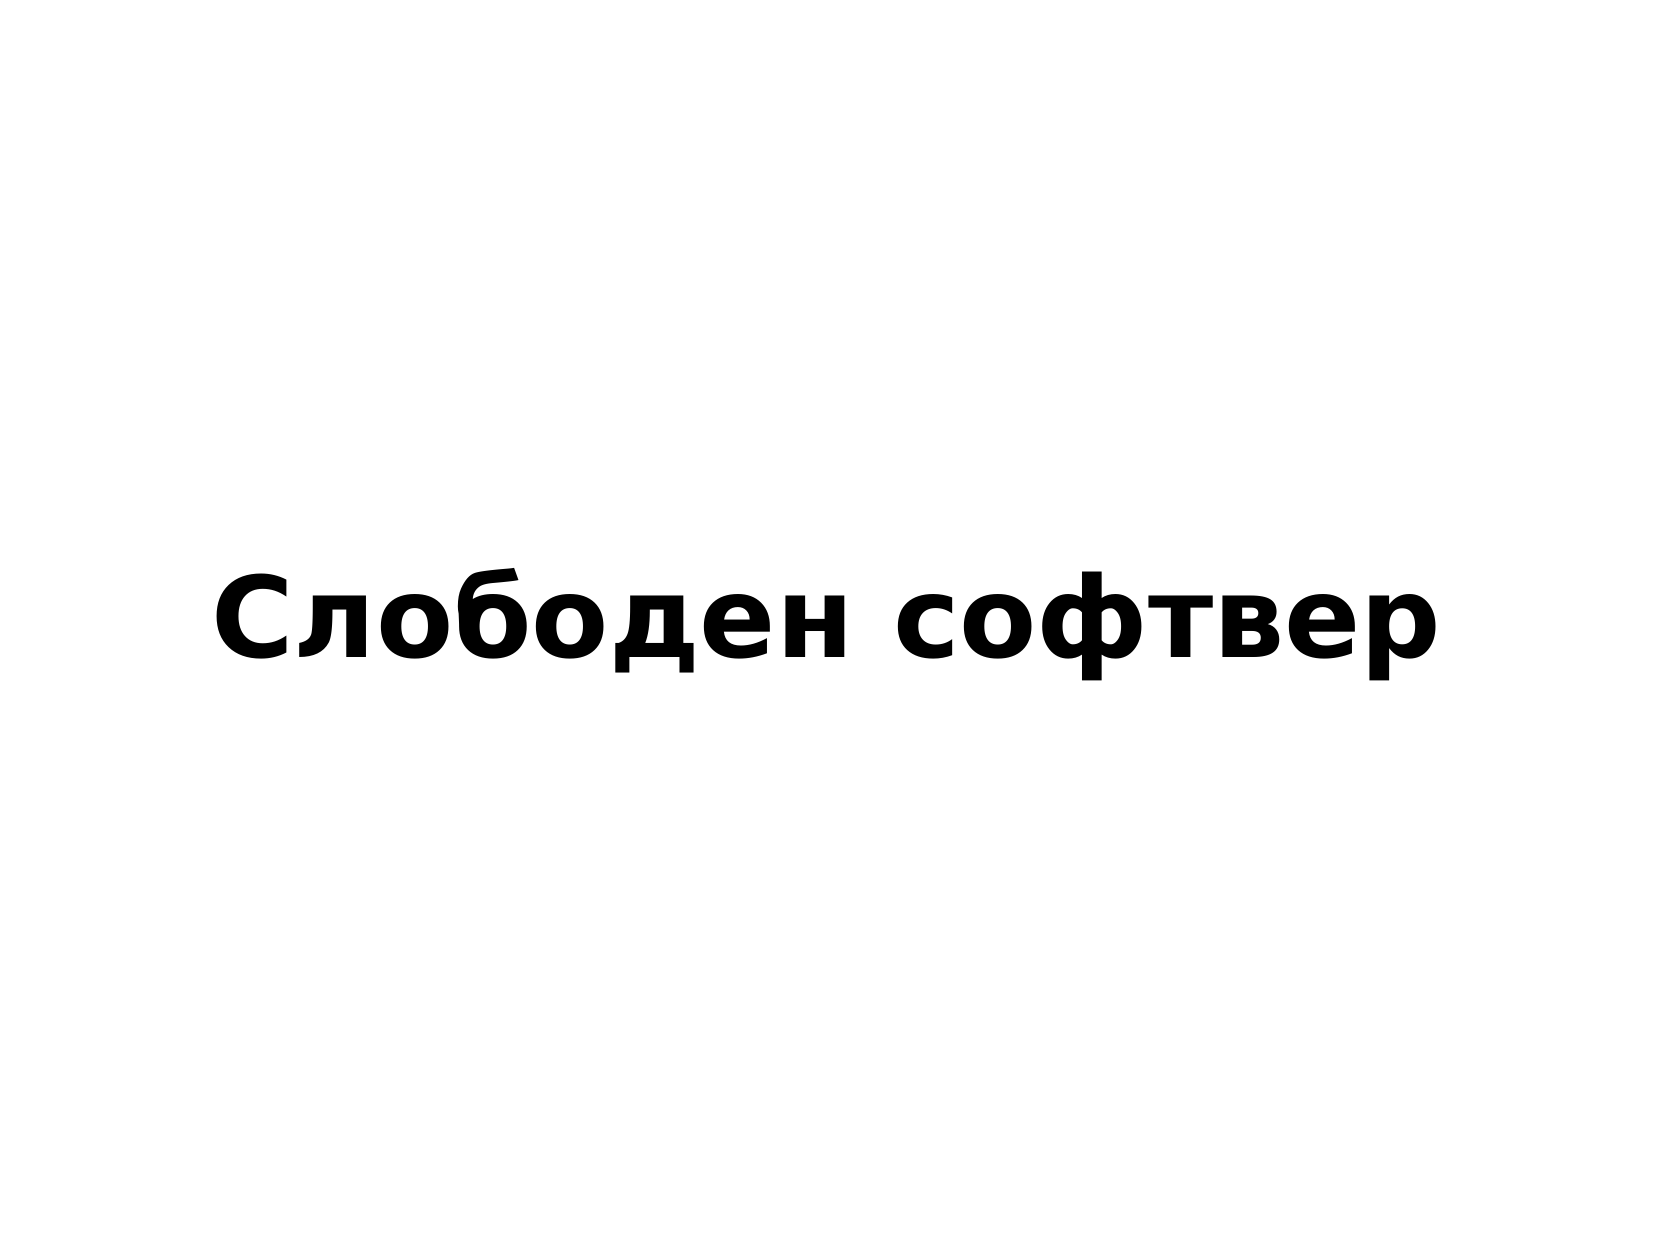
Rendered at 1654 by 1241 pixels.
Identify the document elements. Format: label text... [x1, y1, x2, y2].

subtitle Слободен софтвер [0, 0, 1654, 1238]
